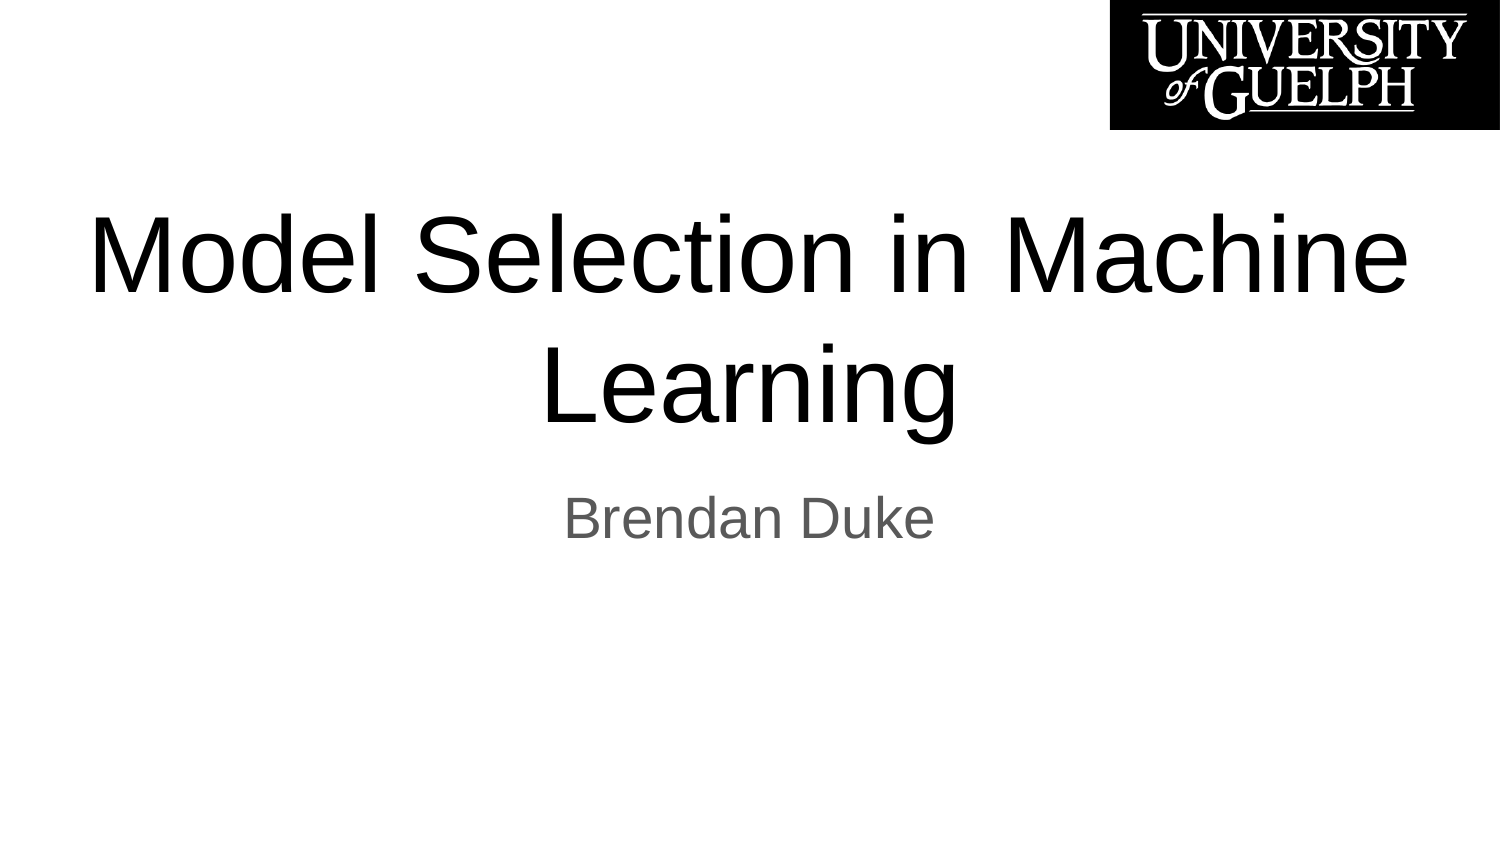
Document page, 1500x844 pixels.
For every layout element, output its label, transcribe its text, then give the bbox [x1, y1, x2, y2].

title Model Selection in Machine Learning [51, 122, 1449, 459]
subtitle Brendan Duke [51, 464, 1449, 595]
picture [1109, 0, 1500, 130]
